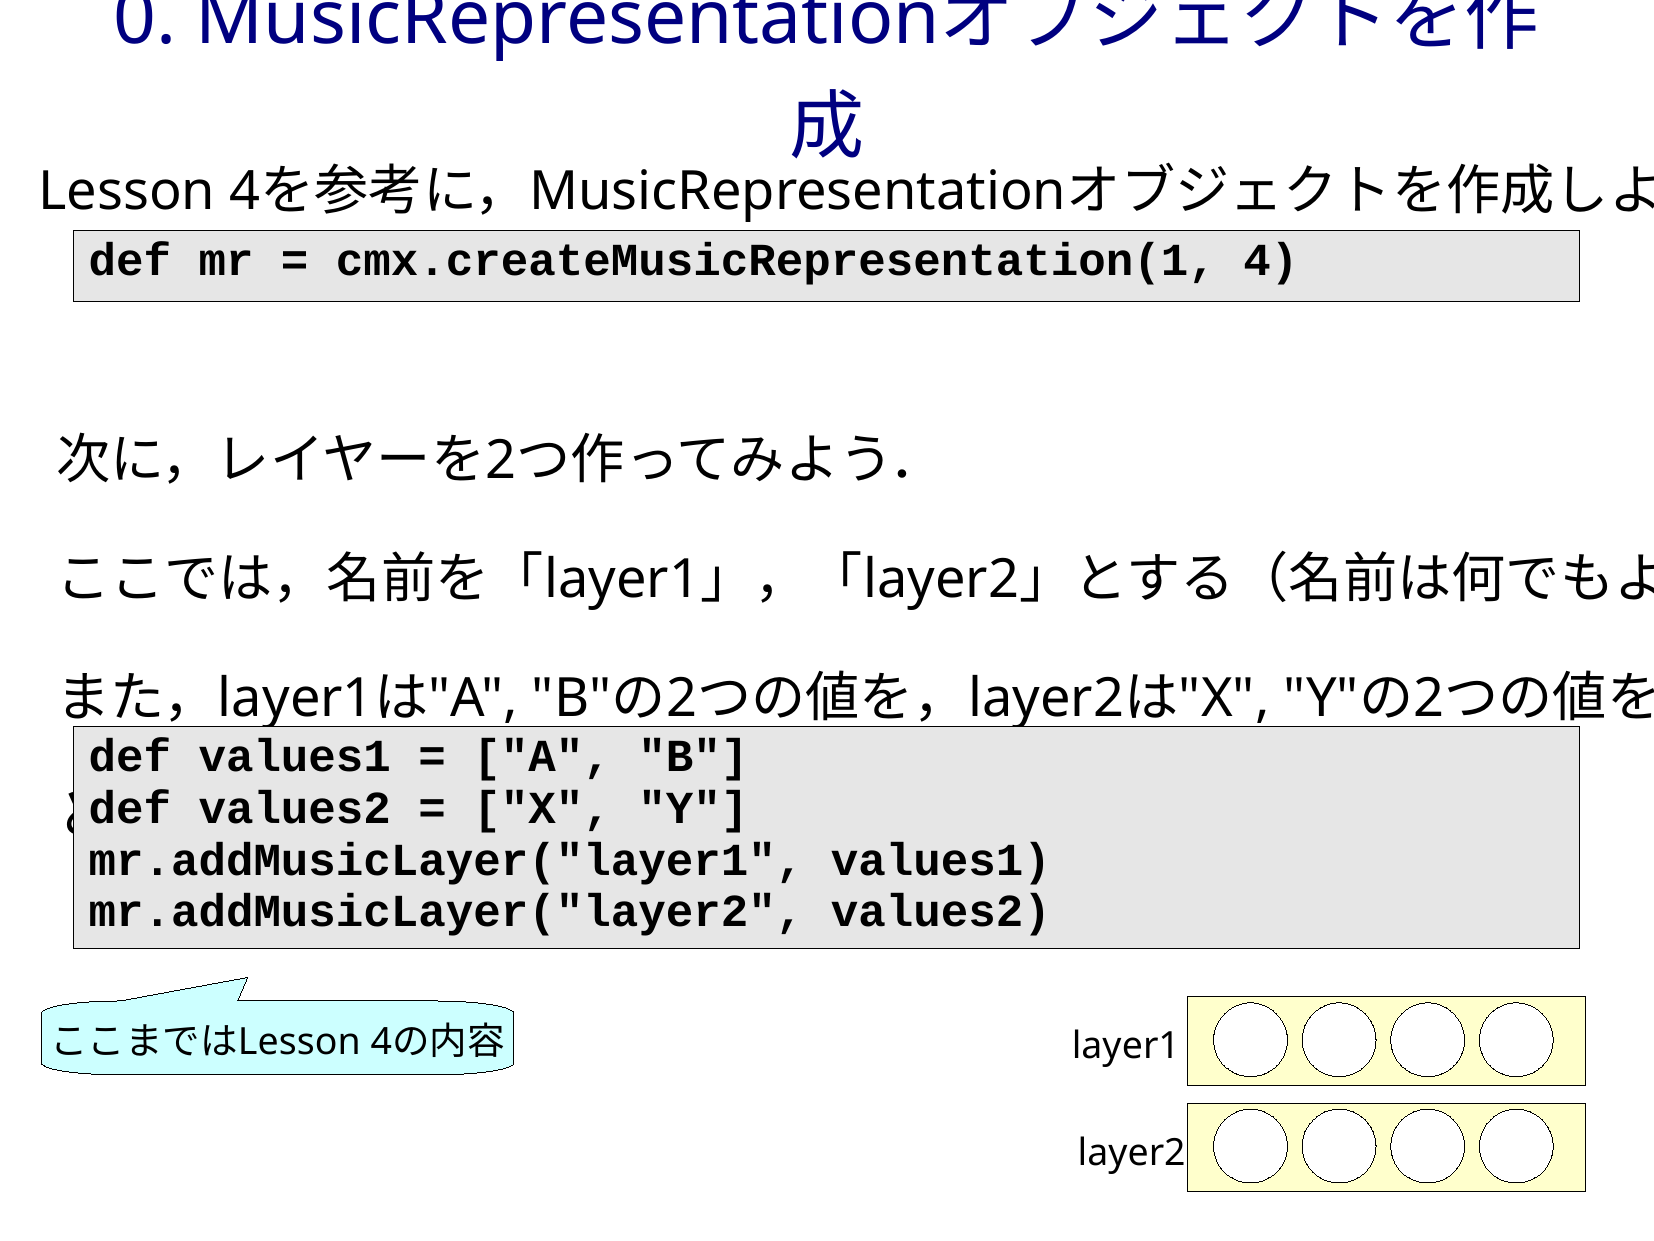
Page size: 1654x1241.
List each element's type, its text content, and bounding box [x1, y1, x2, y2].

text_box def values1 = ["A", "B"] def values2 = ["X", "Y"] mr.addMusicLayer("layer1", values1) mr.addMusicLayer("layer2", values2) [73, 726, 1580, 949]
text_box layer1 [1057, 1011, 1195, 1067]
title 0. MusicRepresentationオブジェクトを作成 [82, 24, 1571, 106]
text_box Lesson 4を参考に，MusicRepresentationオブジェクトを作成しよう． [23, 138, 1628, 212]
text_box [1187, 996, 1586, 1086]
text_box ここまではLesson 4の内容 [41, 977, 514, 1075]
text_box 次に，レイヤーを2つ作ってみよう． ここでは，名前を「layer1」，「layer2」とする（名前は何でもよい）． また，layer1は"A", "B"の2つの値を，layer2は"X", "Y"の2つの値を とりうるものとする． [41, 369, 1567, 705]
text_box [1187, 1103, 1586, 1192]
text_box layer2 [1062, 1117, 1201, 1174]
text_box def mr = cmx.createMusicRepresentation(1, 4) [73, 230, 1580, 302]
